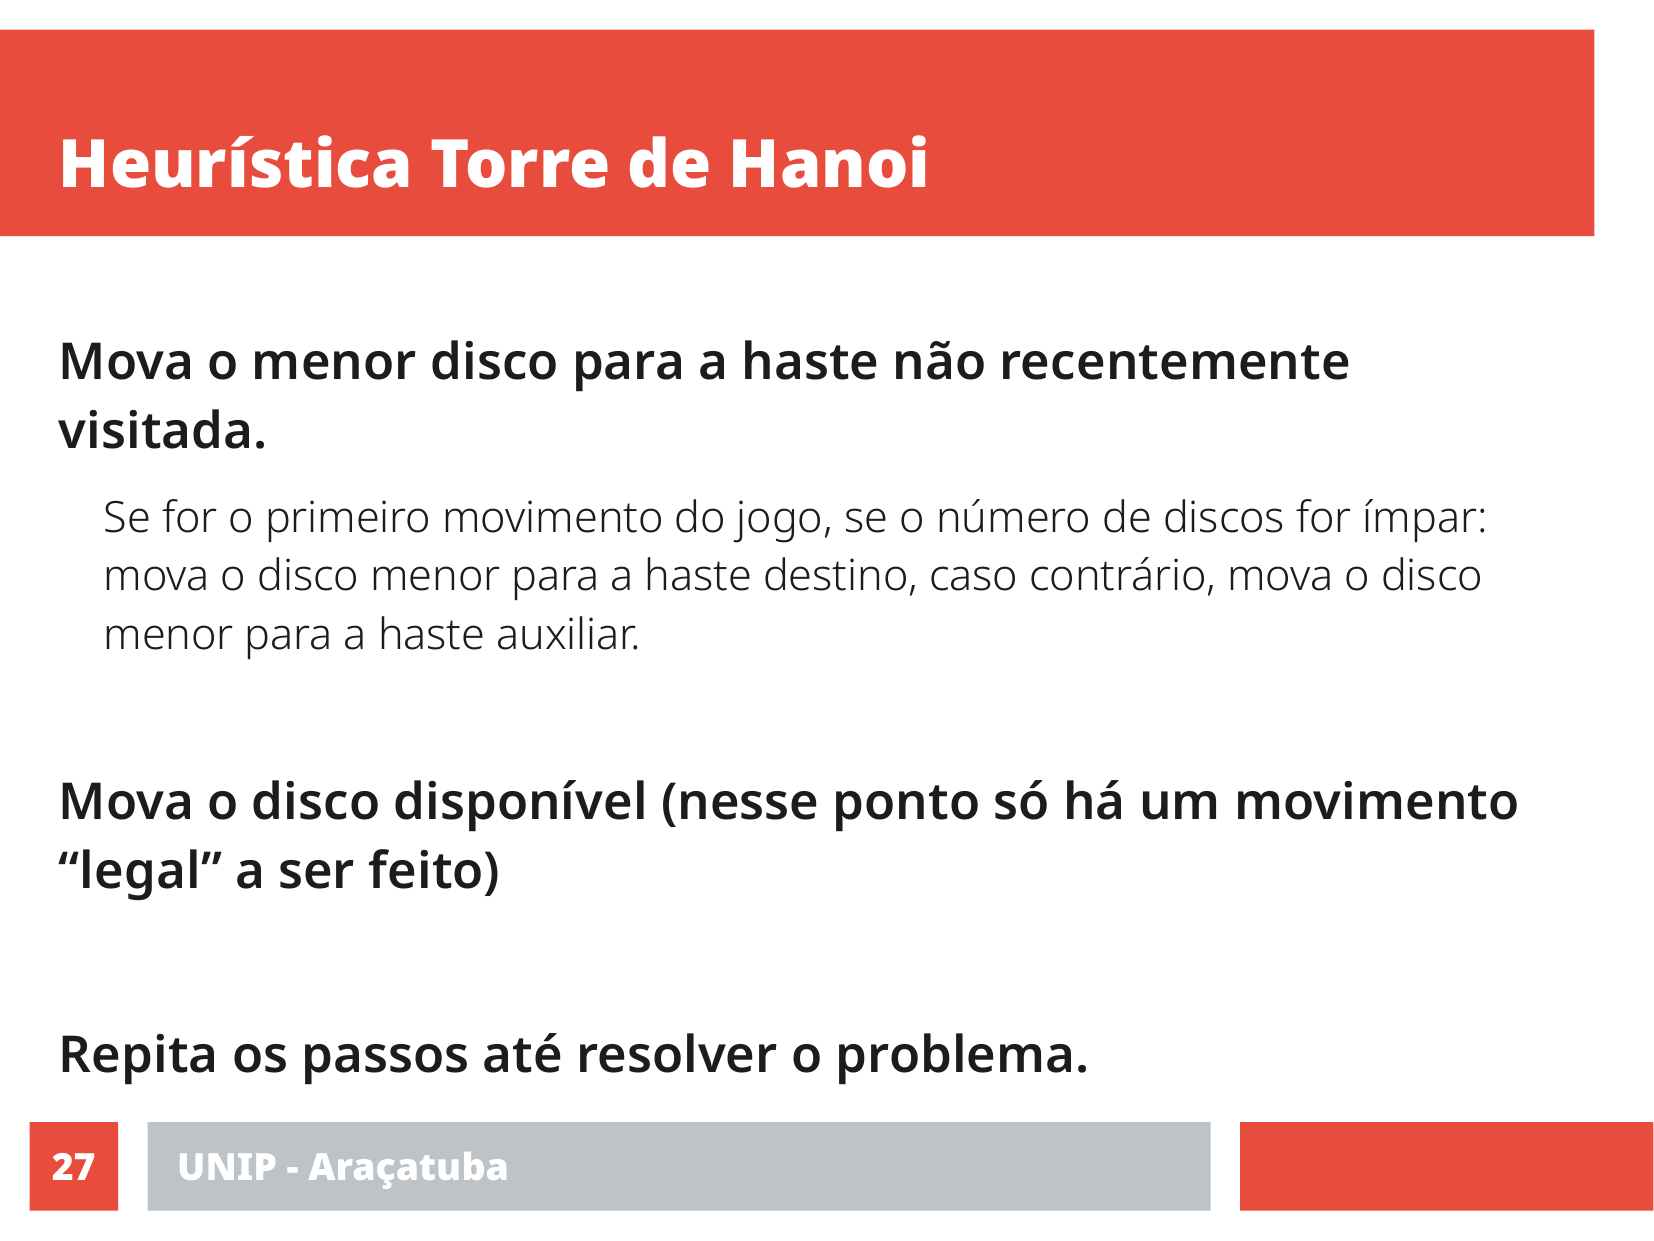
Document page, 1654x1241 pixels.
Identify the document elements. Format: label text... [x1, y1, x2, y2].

title Heurística Torre de Hanoi [59, 59, 1595, 207]
list Mova o menor disco para a haste não recentemente visitada. Se for o primeiro movimento do jogo, se o número de discos for ímpar: mova o disco menor para a haste destino, caso contrário, mova o disco menor para a haste auxiliar. Mova o disco disponível (nesse ponto só há um movimento “legal” a ser feito) Repita os passos até resolver o problema. [59, 324, 1565, 1093]
